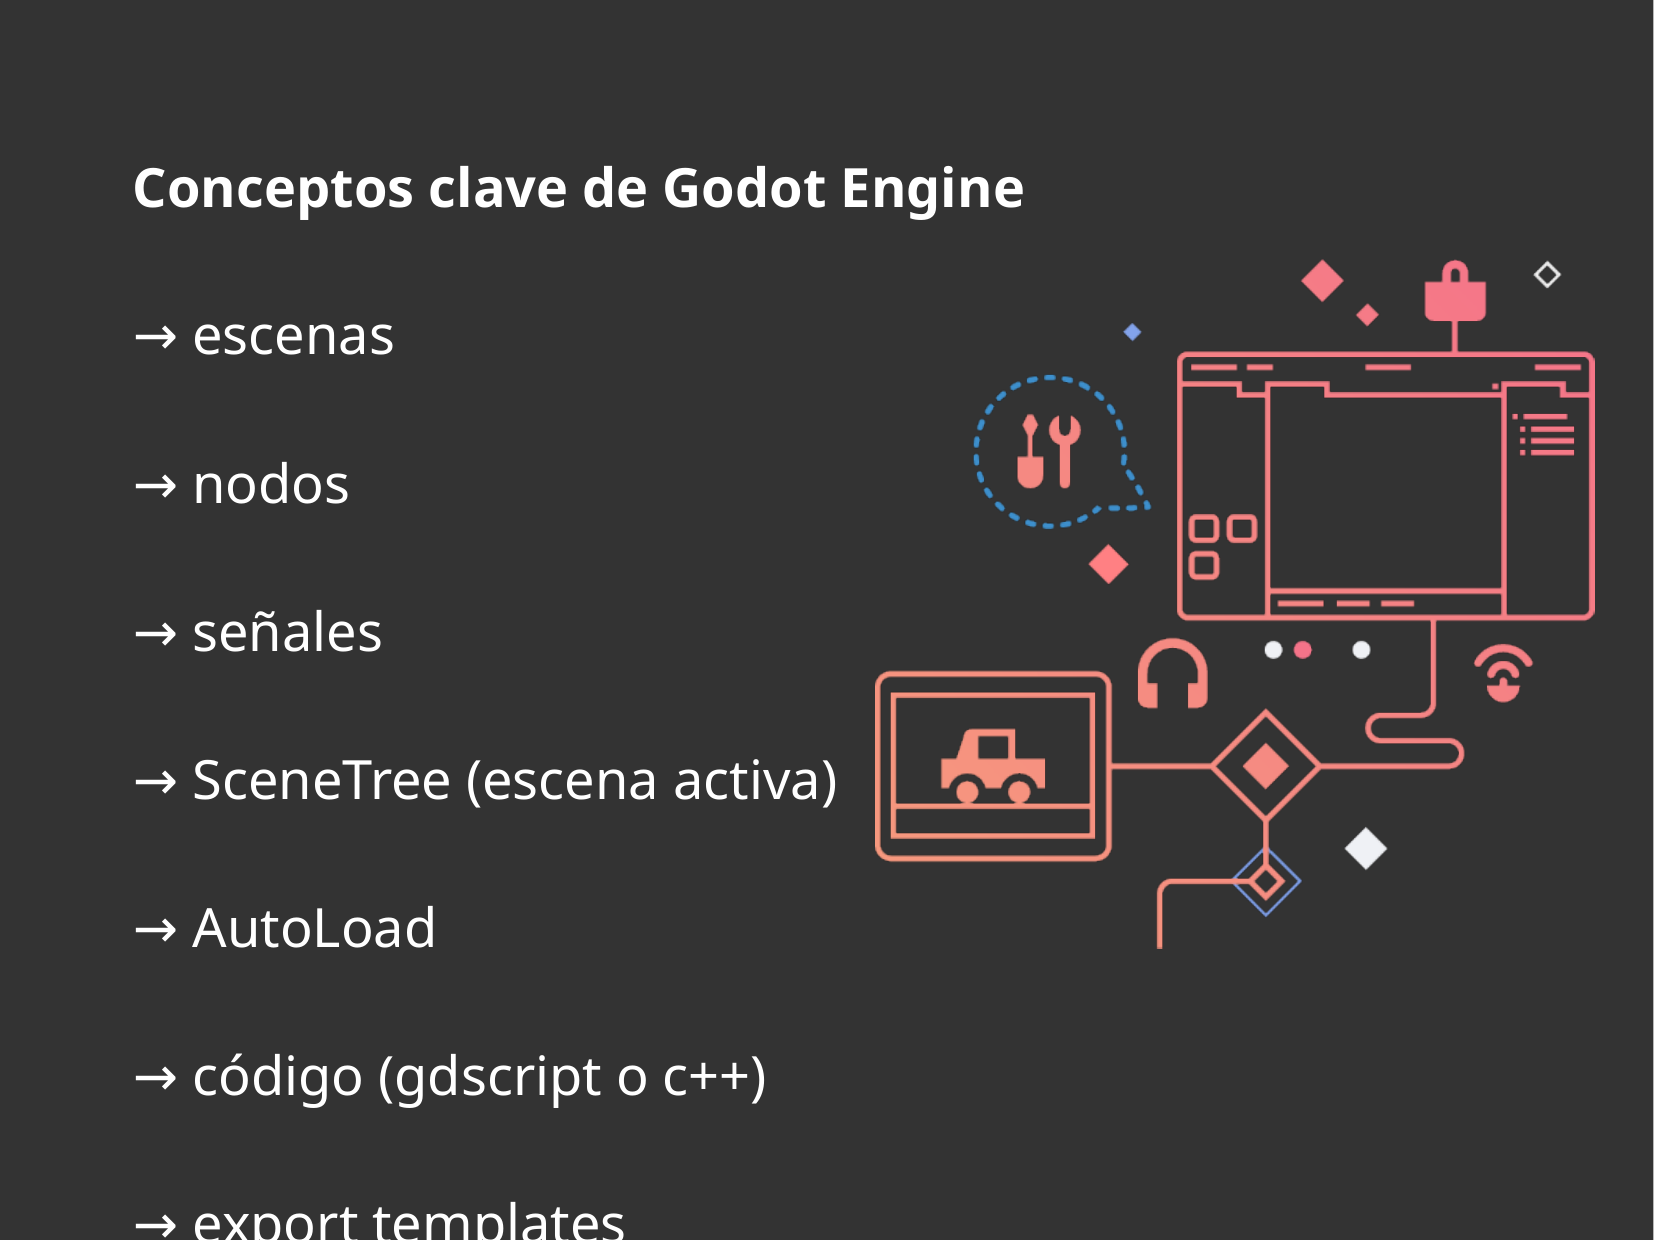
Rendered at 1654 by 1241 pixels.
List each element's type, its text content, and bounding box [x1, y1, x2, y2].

text_box Conceptos clave de Godot Engine → escenas → nodos → señales → SceneTree (escena activa) → AutoLoad → código (gdscript o c++) → export templates [118, 141, 1524, 1129]
picture [875, 259, 1595, 949]
